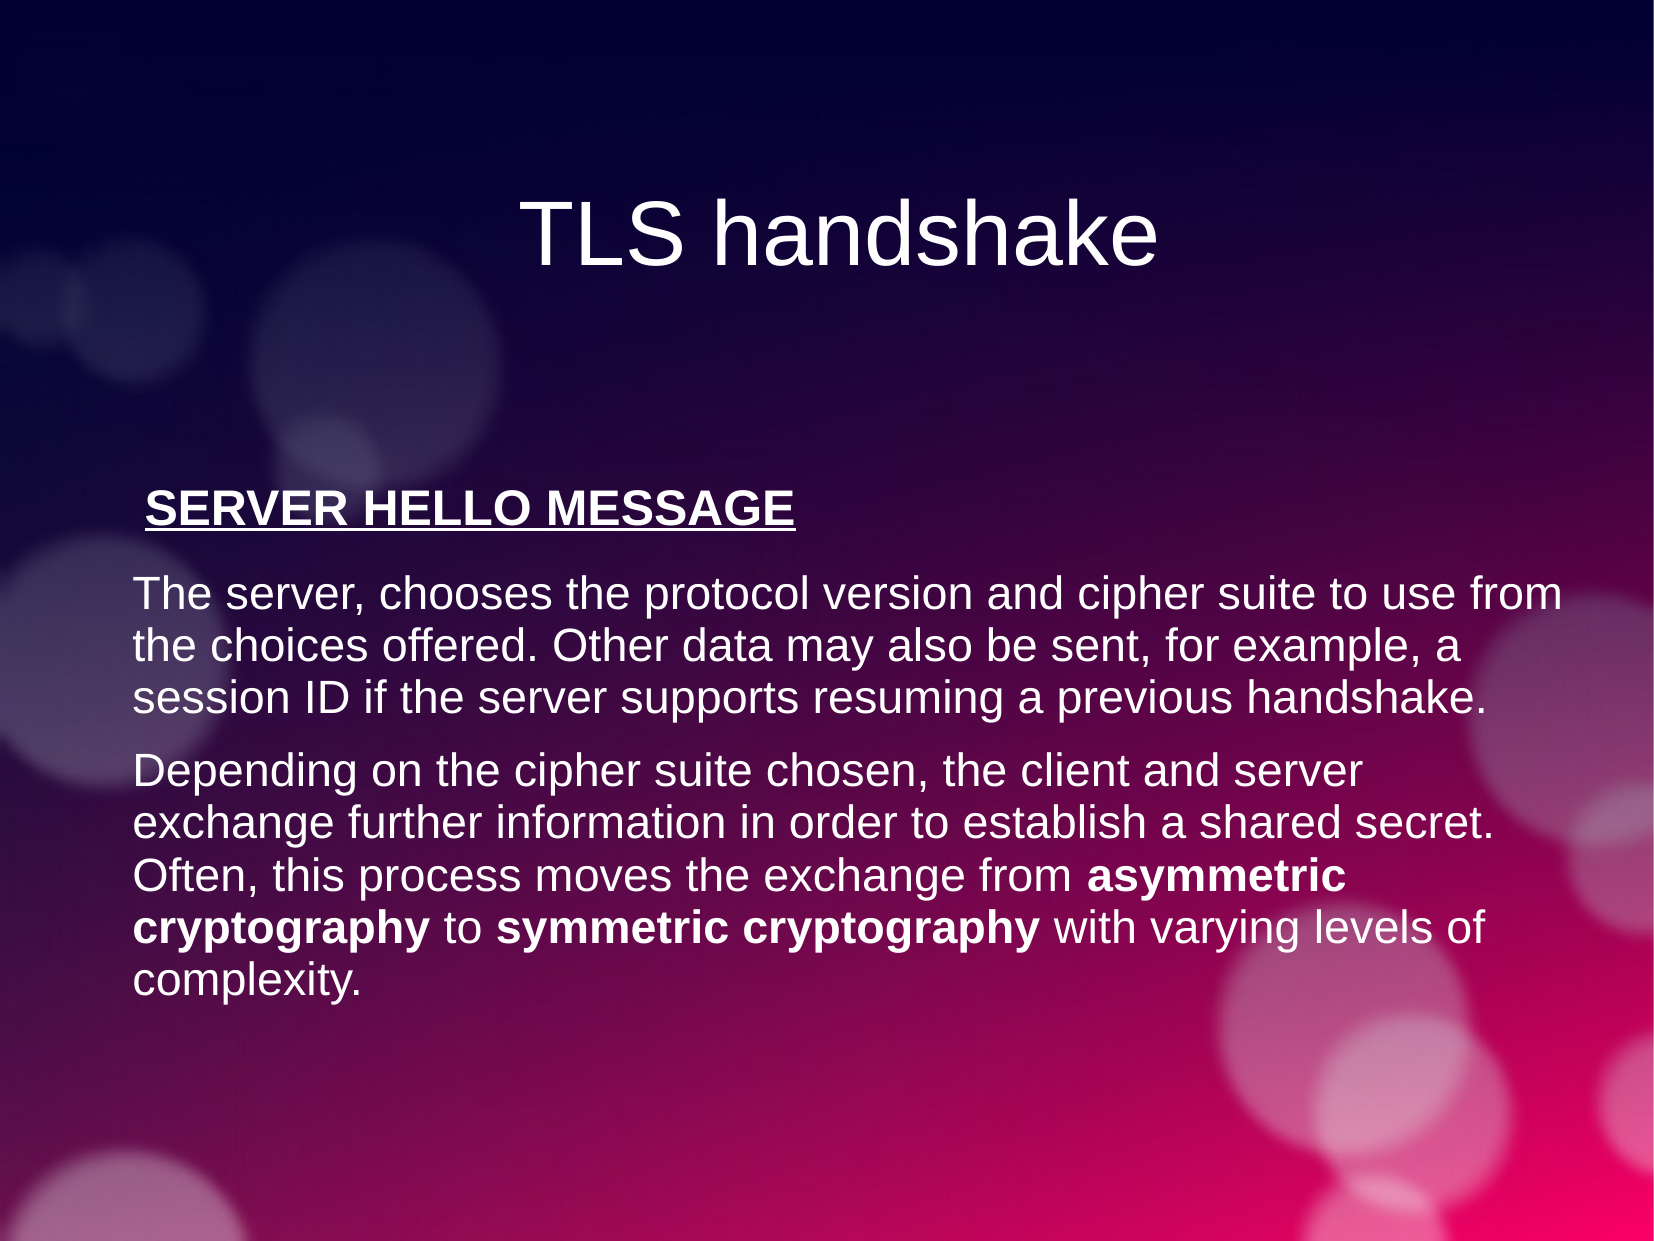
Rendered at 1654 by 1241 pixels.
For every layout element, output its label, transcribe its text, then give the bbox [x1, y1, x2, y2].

text_box SERVER HELLO MESSAGE [129, 472, 827, 544]
picture [0, 0, 1654, 1241]
list The server, chooses the protocol version and cipher suite to use from the choices offered. Other data may also be sent, for example, a session ID if the server supports resuming a previous handshake. Depending on the cipher suite chosen, the client and server exchange further information in order to establish a shared secret. Often, this process moves the exchange from asymmetric cryptography to symmetric cryptography with varying levels of complexity. [82, 566, 1571, 1010]
title TLS handshake [59, 129, 1595, 338]
